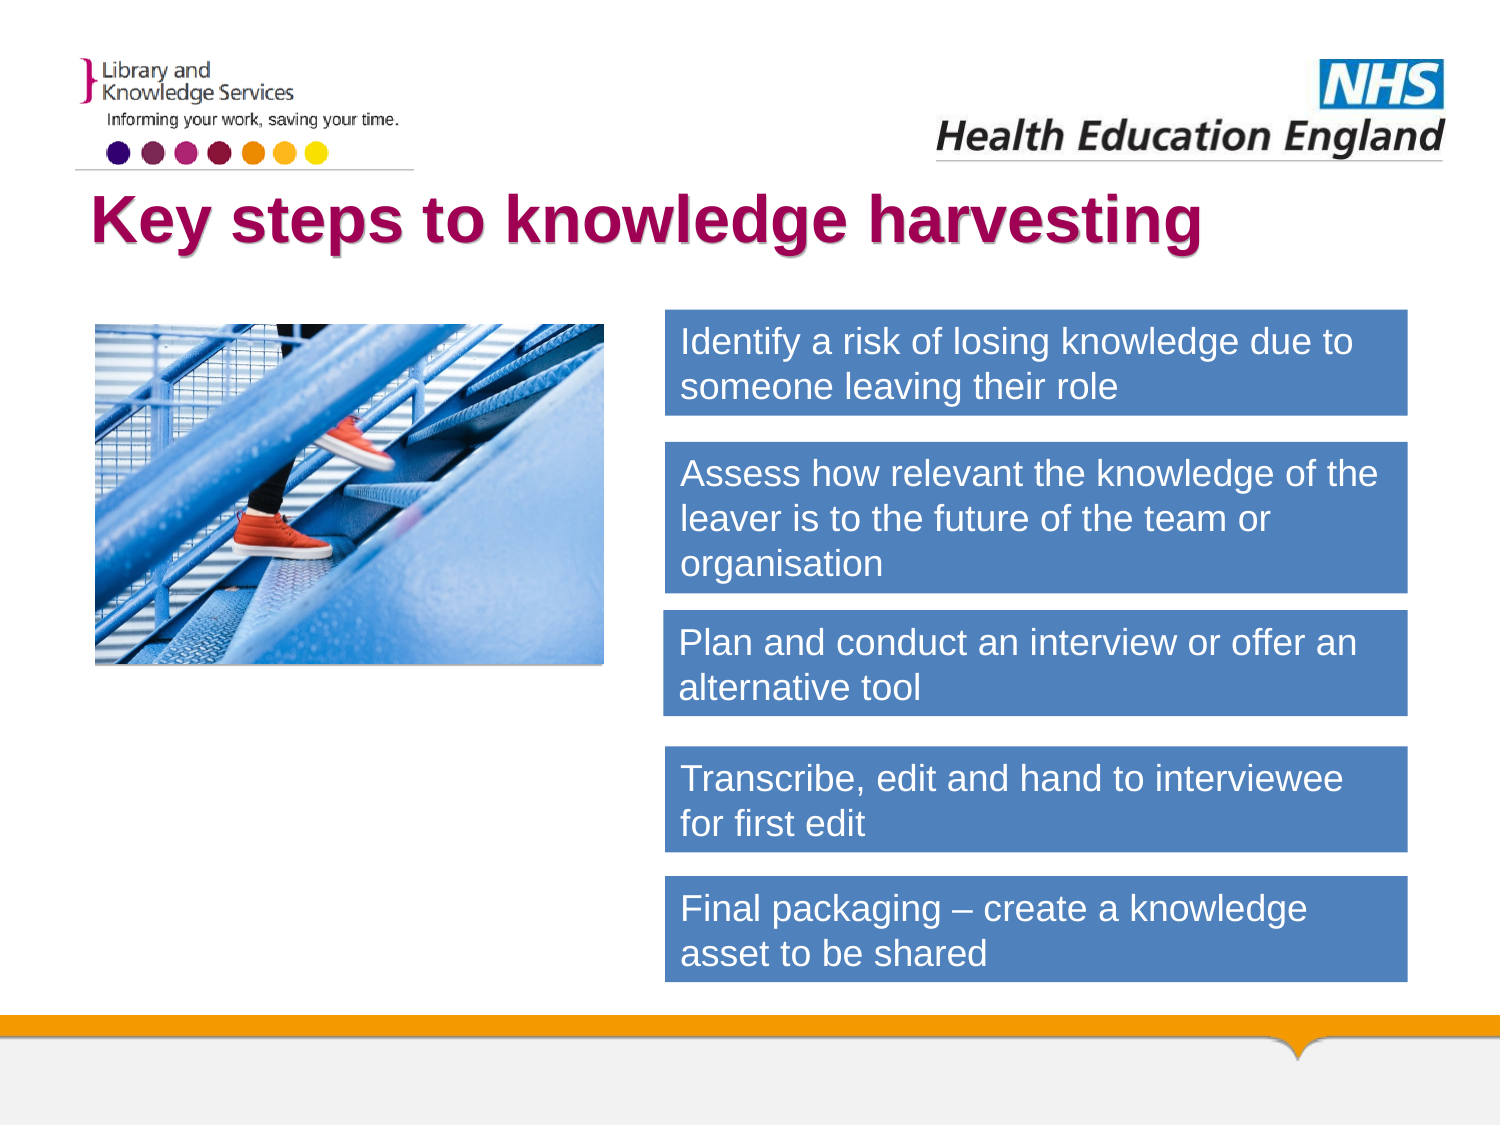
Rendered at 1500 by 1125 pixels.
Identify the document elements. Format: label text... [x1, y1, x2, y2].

title Key steps to knowledge harvesting [75, 186, 1351, 298]
picture [75, 54, 416, 169]
text_box Transcribe, edit and hand to interviewee for first edit [665, 746, 1408, 853]
text_box Assess how relevant the knowledge of the leaver is to the future of the team or organisation [665, 441, 1408, 594]
text_box Final packaging – create a knowledge asset to be shared [665, 876, 1408, 983]
text_box Plan and conduct an interview or offer an alternative tool [663, 610, 1408, 717]
text_box Identify a risk of losing knowledge due to someone leaving their role [665, 309, 1408, 416]
picture [95, 324, 604, 664]
